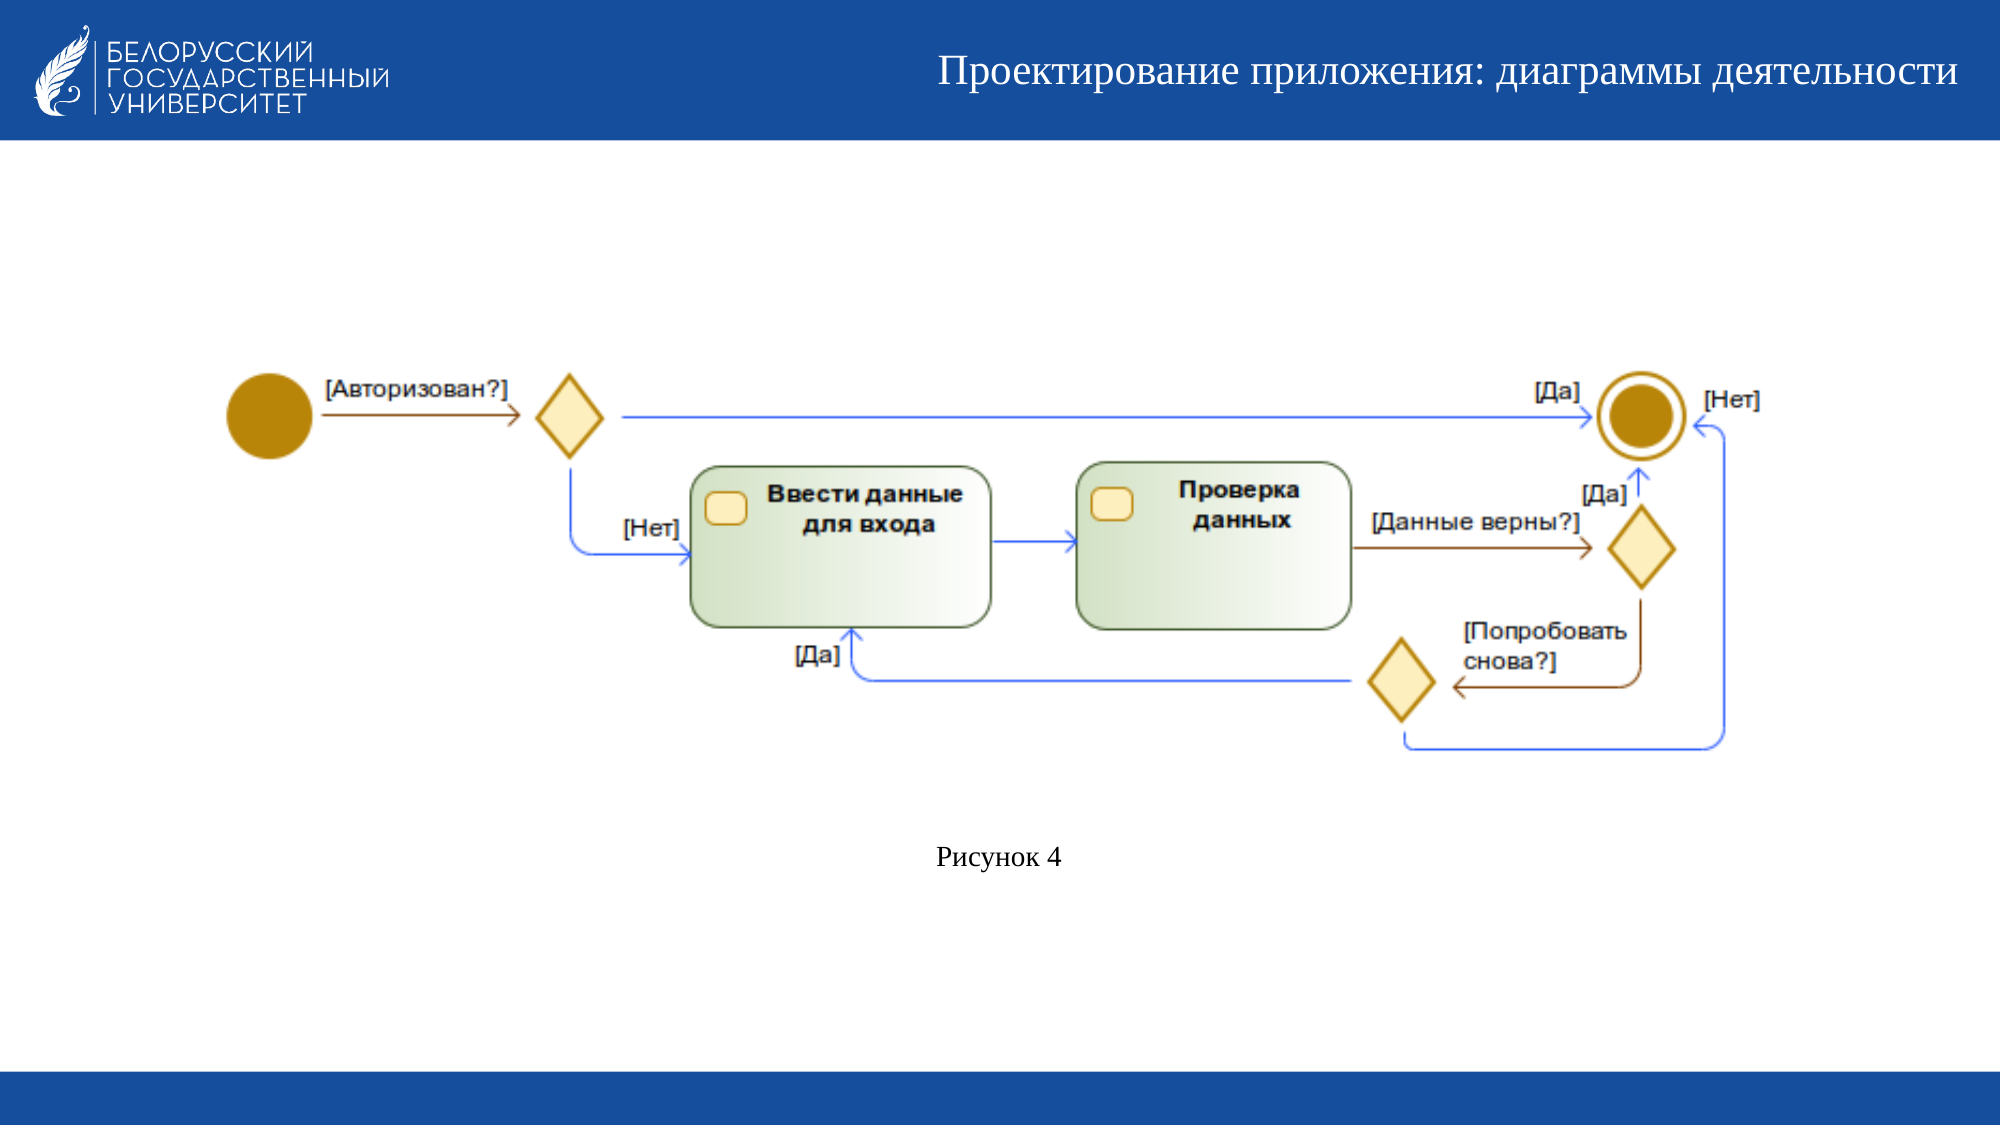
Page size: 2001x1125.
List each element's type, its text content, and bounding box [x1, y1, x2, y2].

picture [33, 25, 388, 116]
text_box Рисунок 4 [921, 822, 1079, 888]
title Проектирование приложения: диаграммы деятельности [537, 6, 1975, 134]
picture [197, 331, 1803, 794]
